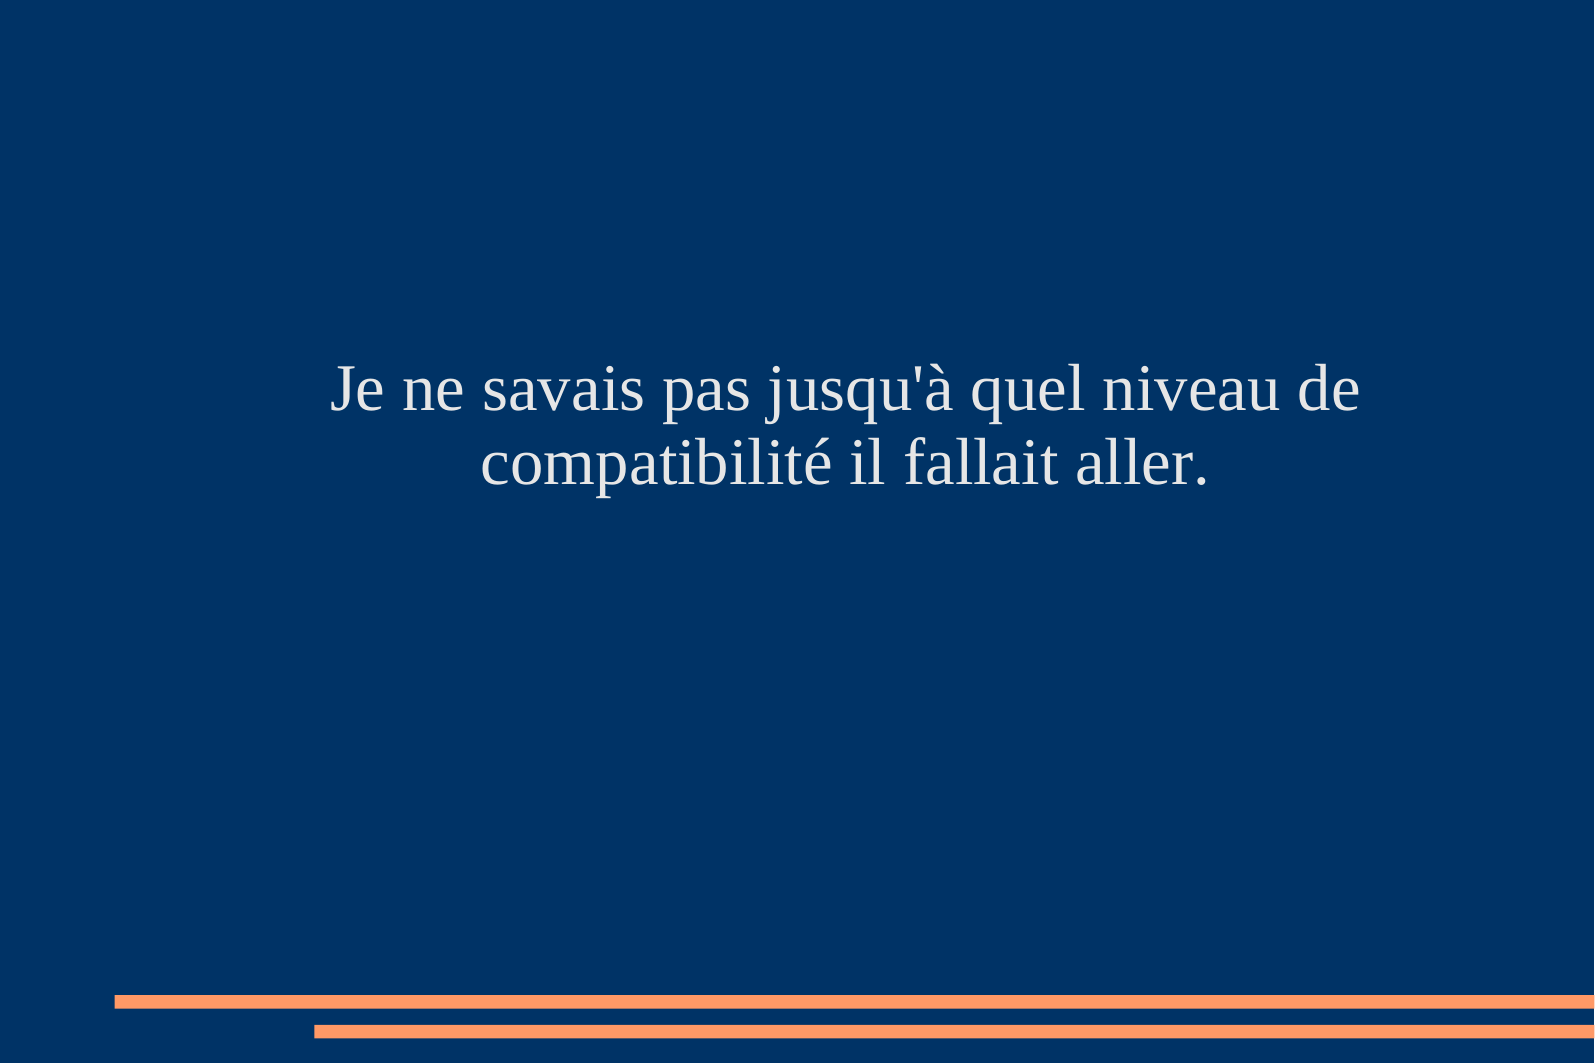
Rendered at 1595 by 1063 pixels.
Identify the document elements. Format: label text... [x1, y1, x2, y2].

list Je ne savais pas jusqu'à quel niveau de compatibilité il fallait aller. [117, 177, 1505, 872]
